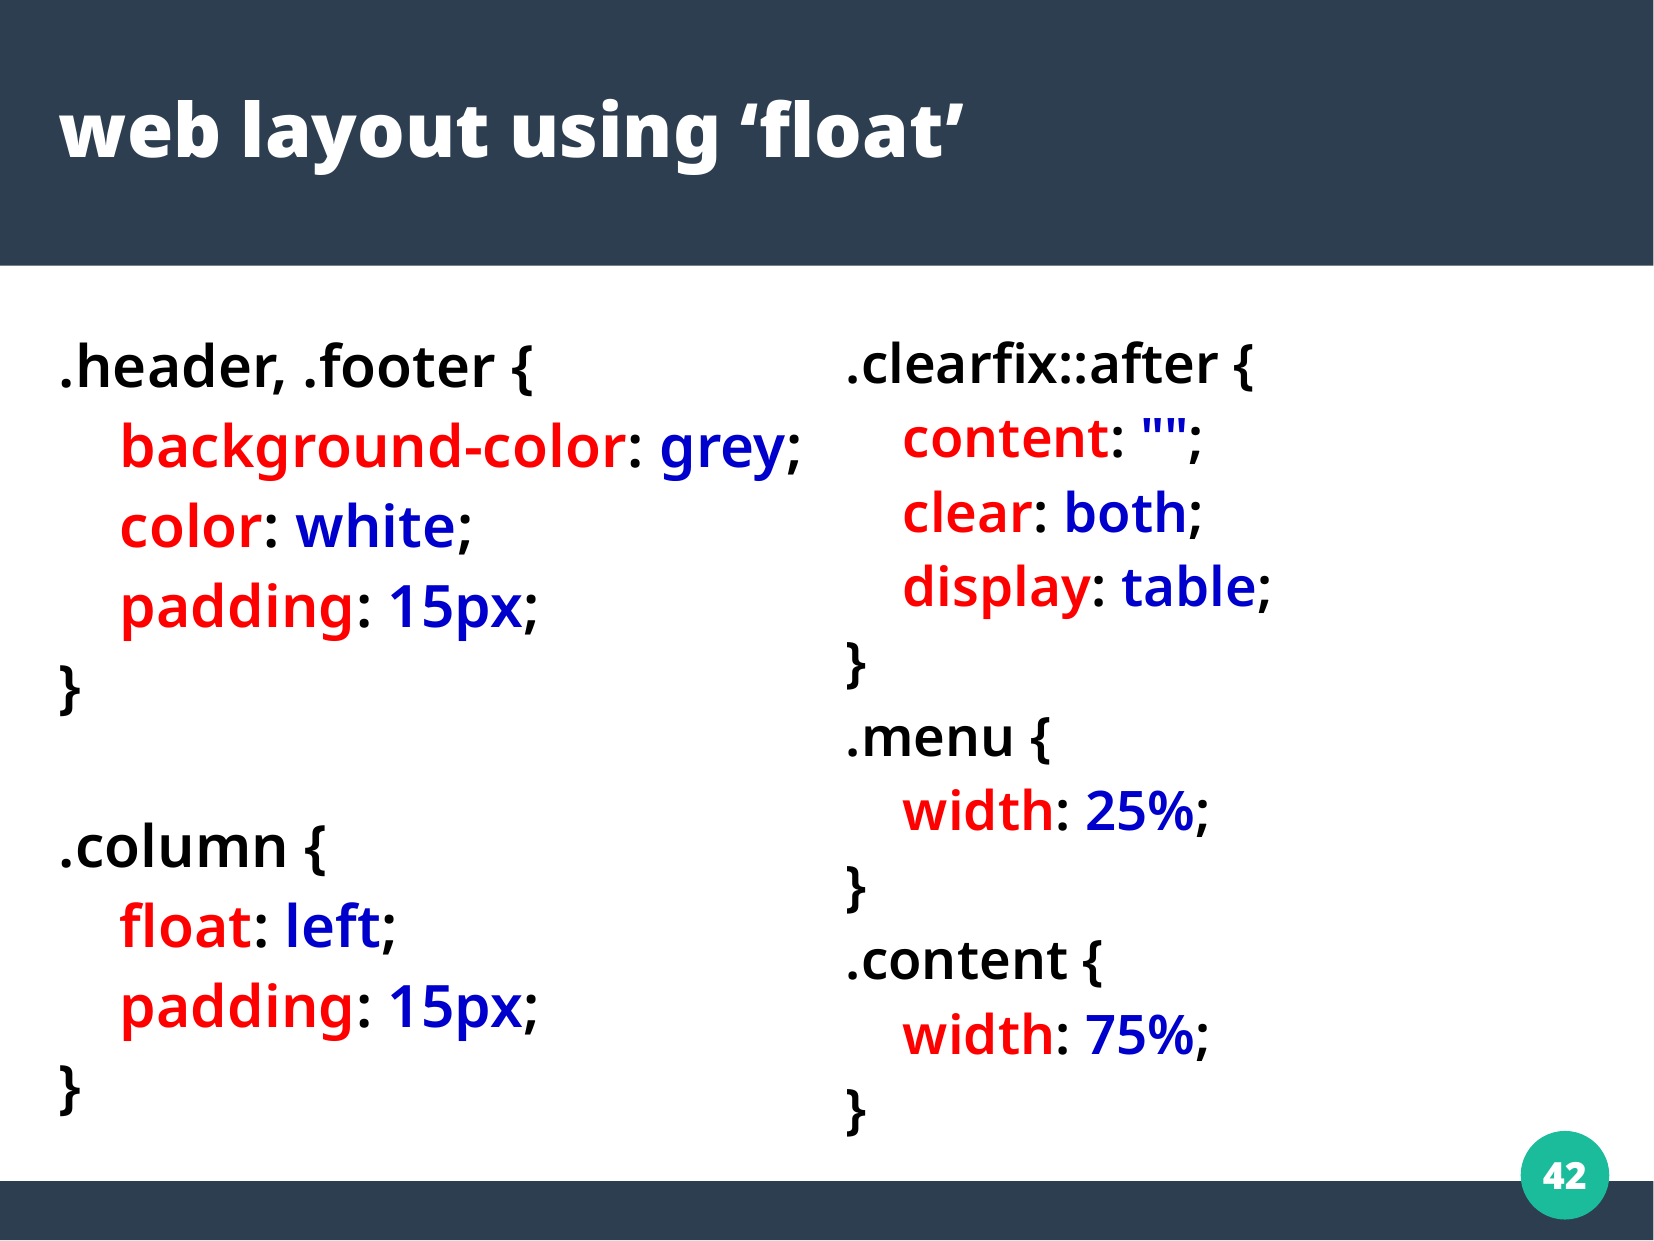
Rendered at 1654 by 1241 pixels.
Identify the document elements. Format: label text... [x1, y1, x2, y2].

list .clearfix::after { content: ""; clear: both; display: table; } .menu { width: 25%; } .content { width: 75%; } [845, 324, 1596, 1152]
list .header, .footer { background-color: grey; color: white; padding: 15px; } .column { float: left; padding: 15px; } [59, 324, 809, 1152]
title web layout using ‘float’ [59, 49, 1595, 207]
